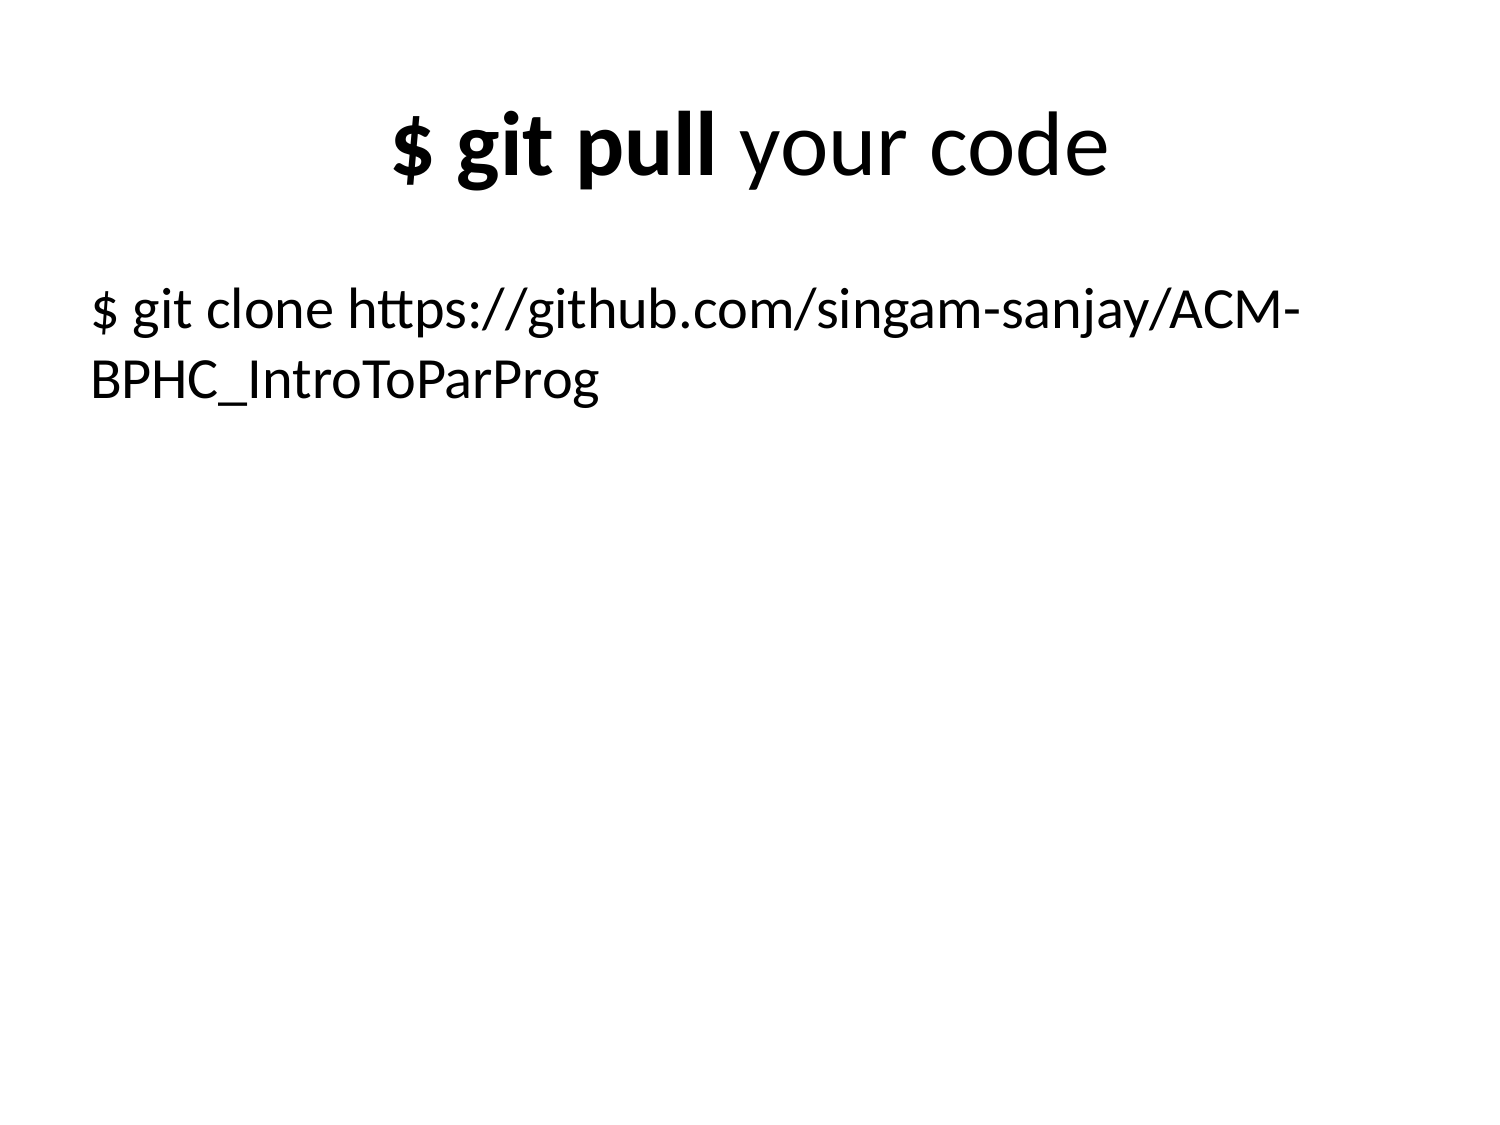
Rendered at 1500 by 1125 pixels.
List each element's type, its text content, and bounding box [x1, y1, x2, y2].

list $ git clone https://github.com/singam-sanjay/ACM-BPHC_IntroToParProg [75, 262, 1425, 1005]
title $ git pull your code [75, 45, 1425, 233]
